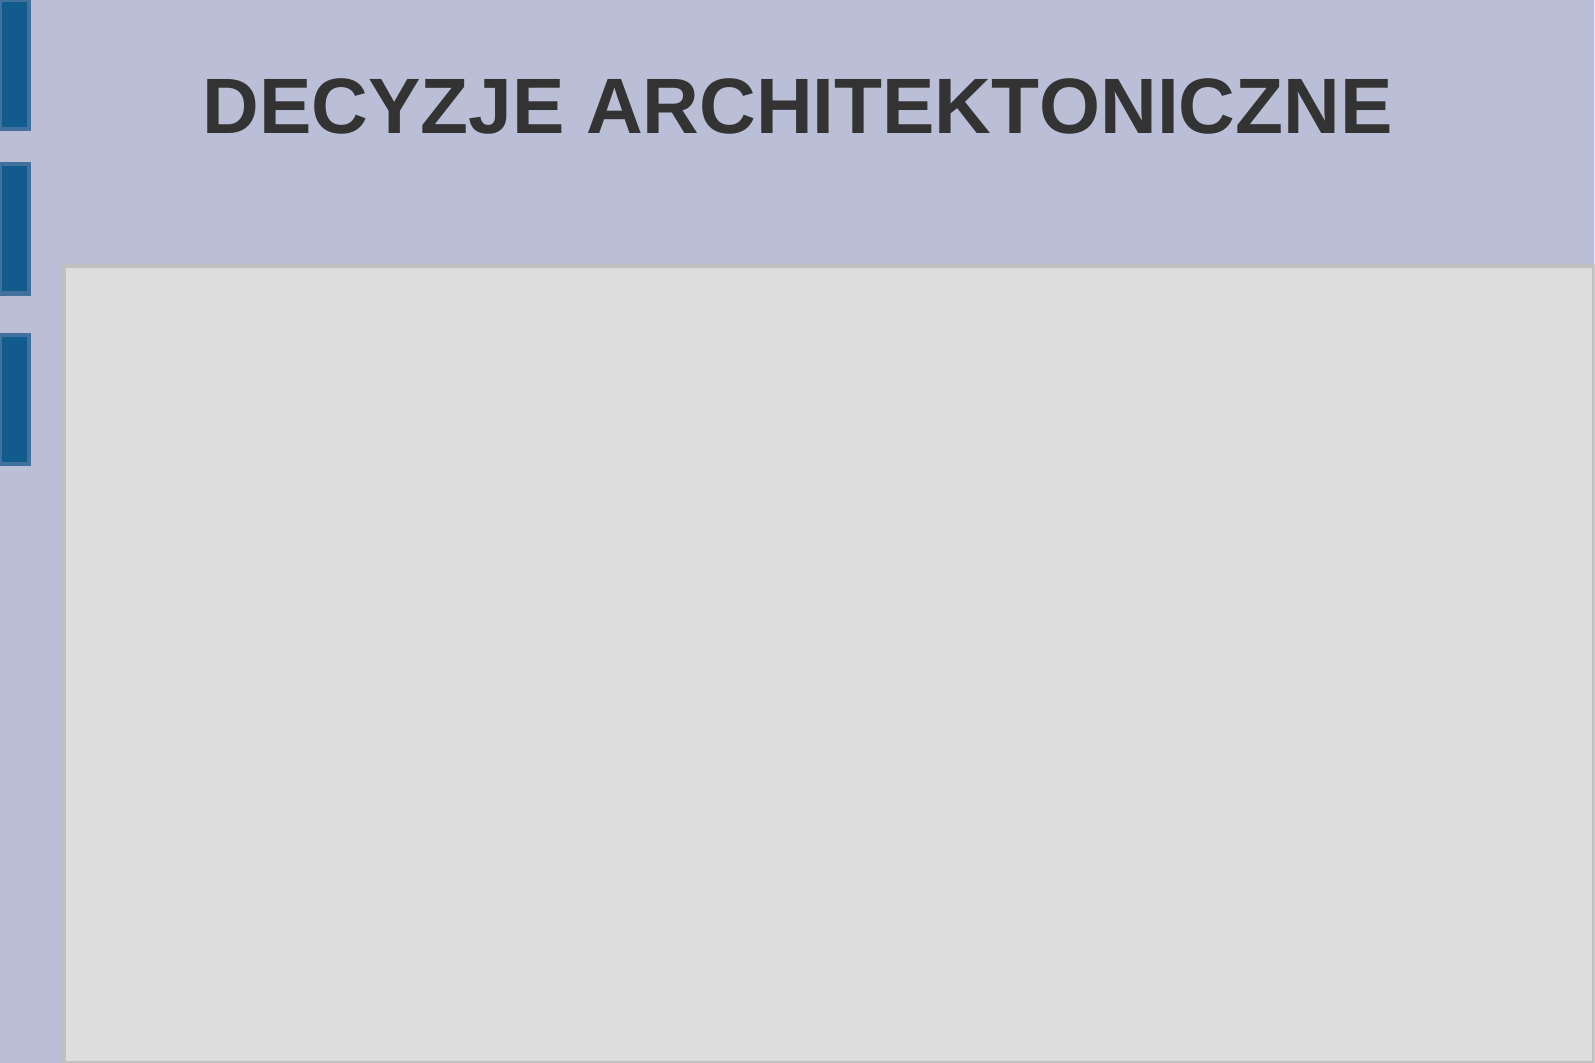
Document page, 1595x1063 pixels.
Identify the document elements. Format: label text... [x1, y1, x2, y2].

title DECYZJE ARCHITEKTONICZNE [117, 13, 1479, 191]
